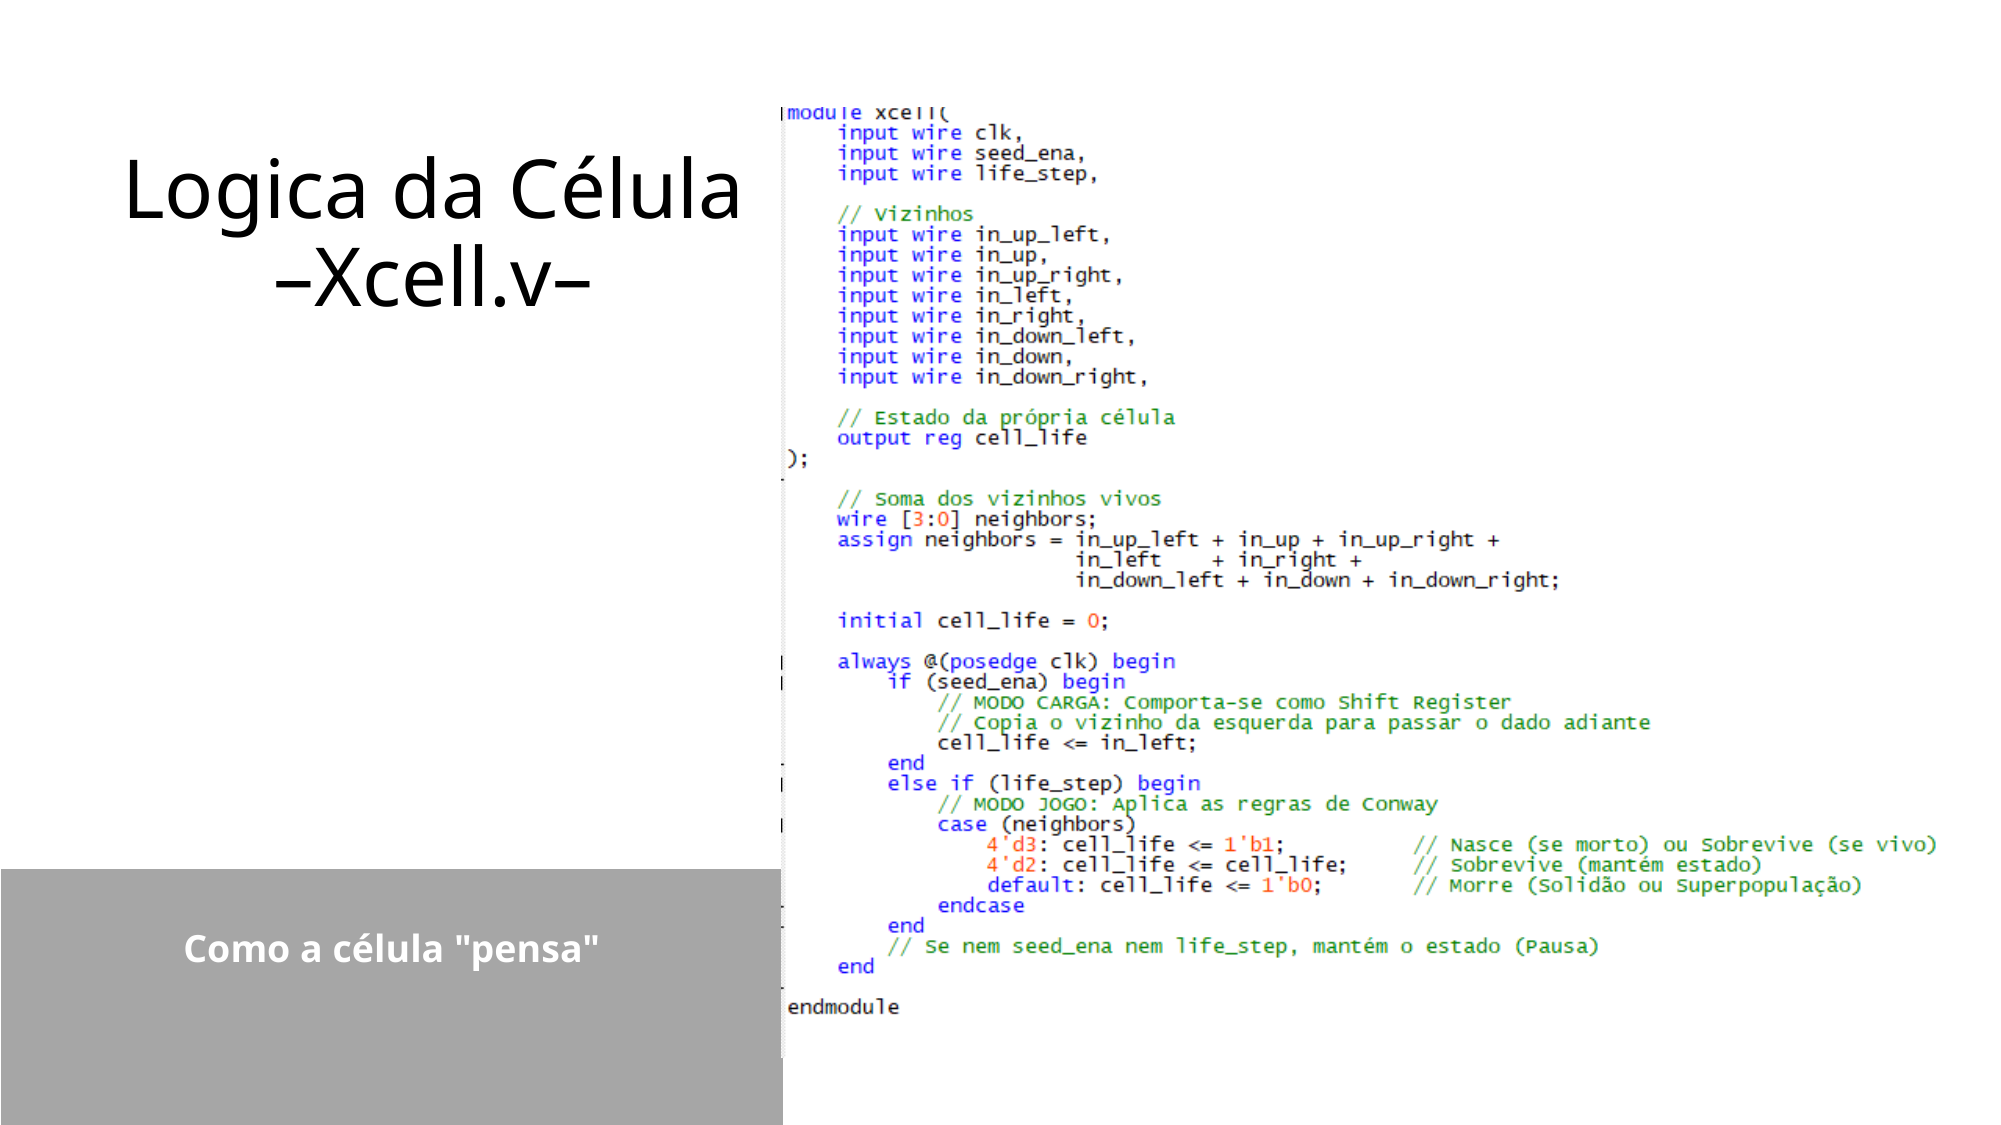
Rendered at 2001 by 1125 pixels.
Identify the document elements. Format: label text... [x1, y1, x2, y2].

picture [781, 107, 1989, 1058]
text_box Como a célula "pensa" [85, 917, 699, 979]
title Logica da Célula –Xcell.v– [84, 108, 781, 364]
text_box [1, 869, 783, 1125]
